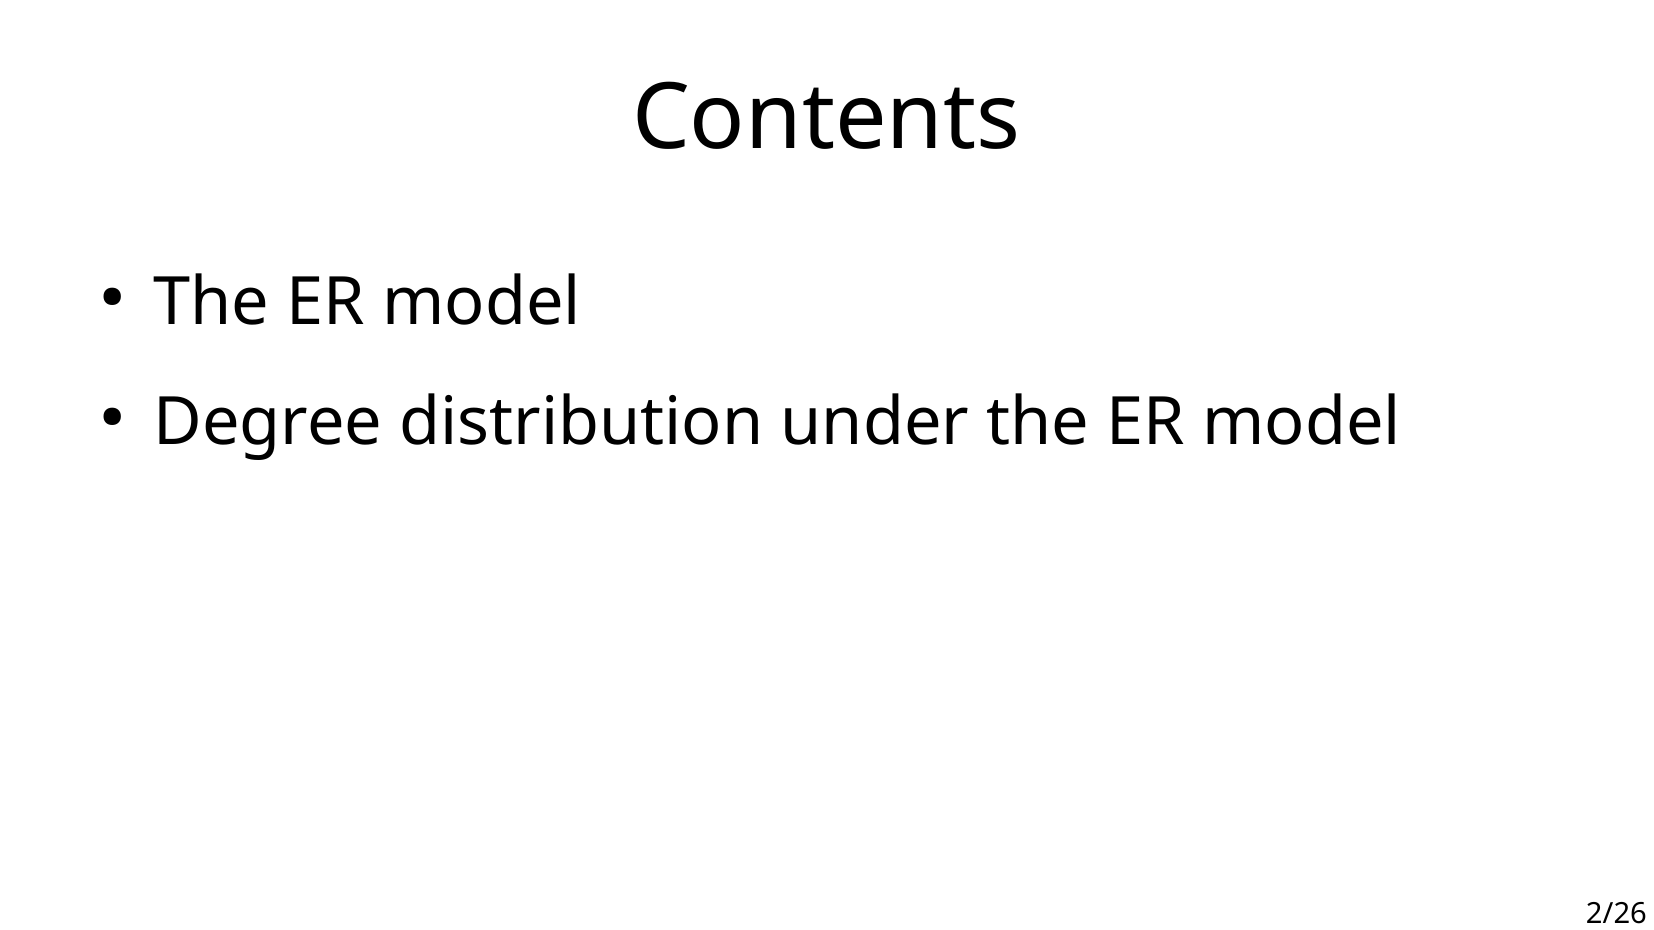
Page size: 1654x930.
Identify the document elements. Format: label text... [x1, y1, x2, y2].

list The ER model Degree distribution under the ER model [82, 252, 1571, 793]
title Contents [82, 1, 1571, 225]
